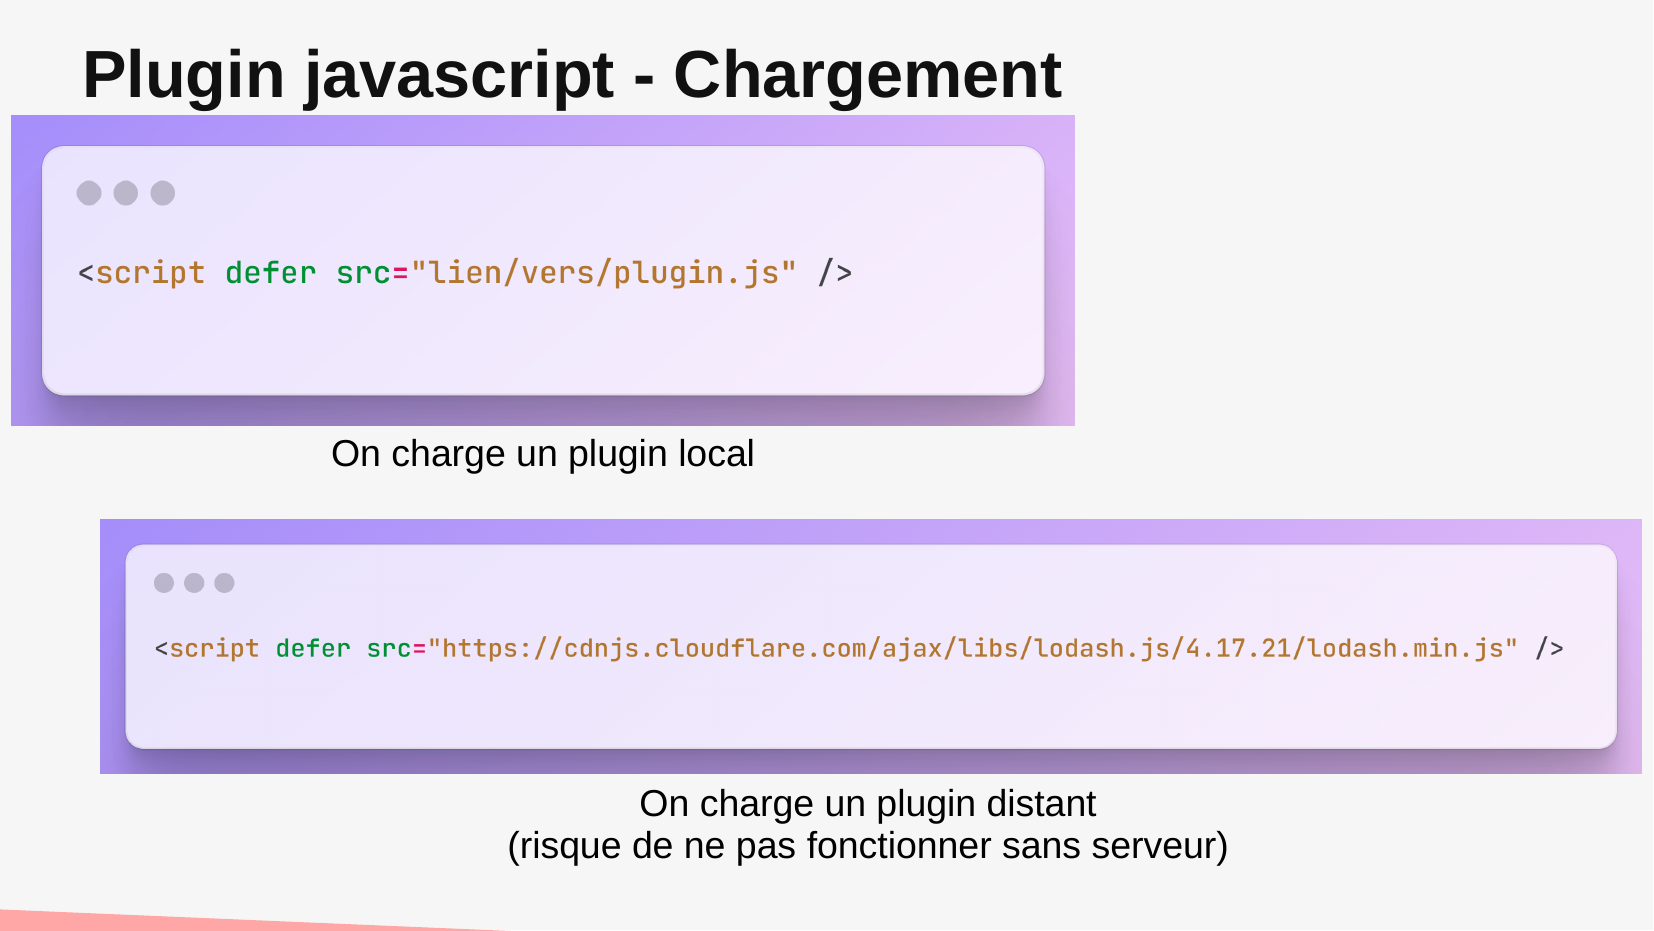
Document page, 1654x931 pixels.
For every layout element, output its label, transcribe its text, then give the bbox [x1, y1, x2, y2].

title Plugin javascript - Chargement [82, 37, 1571, 114]
text_box On charge un plugin distant (risque de ne pas fonctionner sans serveur) [94, 775, 1642, 875]
picture [11, 115, 1075, 425]
text_box On charge un plugin local [11, 425, 1075, 483]
text_box [0, 909, 511, 931]
picture [100, 519, 1642, 774]
